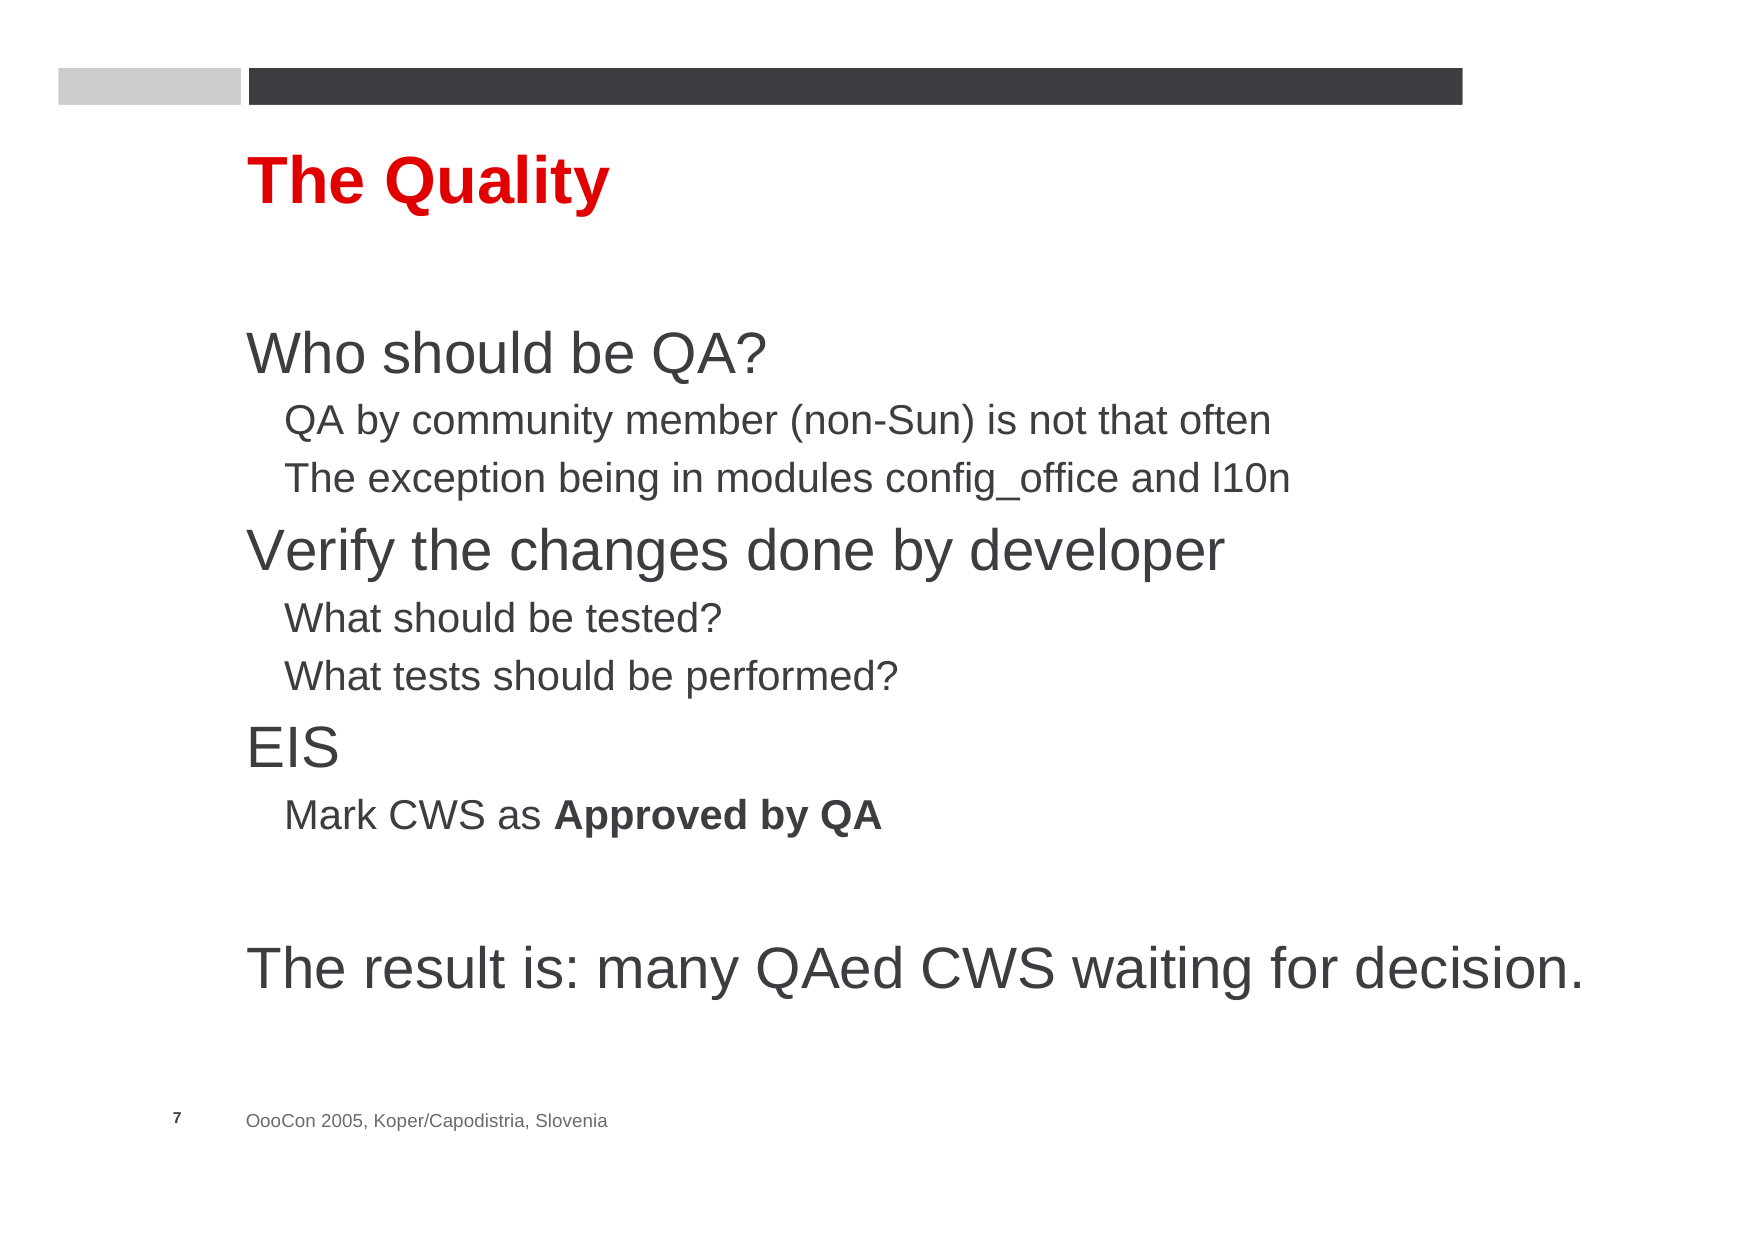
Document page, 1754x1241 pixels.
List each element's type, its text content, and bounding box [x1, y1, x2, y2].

list Who should be QA? QA by community member (non-Sun) is not that often The exception being in modules config_office and l10n Verify the changes done by developer What should be tested? What tests should be performed? EIS Mark CWS as Approved by QA The result is: many QAed CWS waiting for decision. [246, 304, 1600, 1034]
title The Quality [247, 100, 1581, 263]
